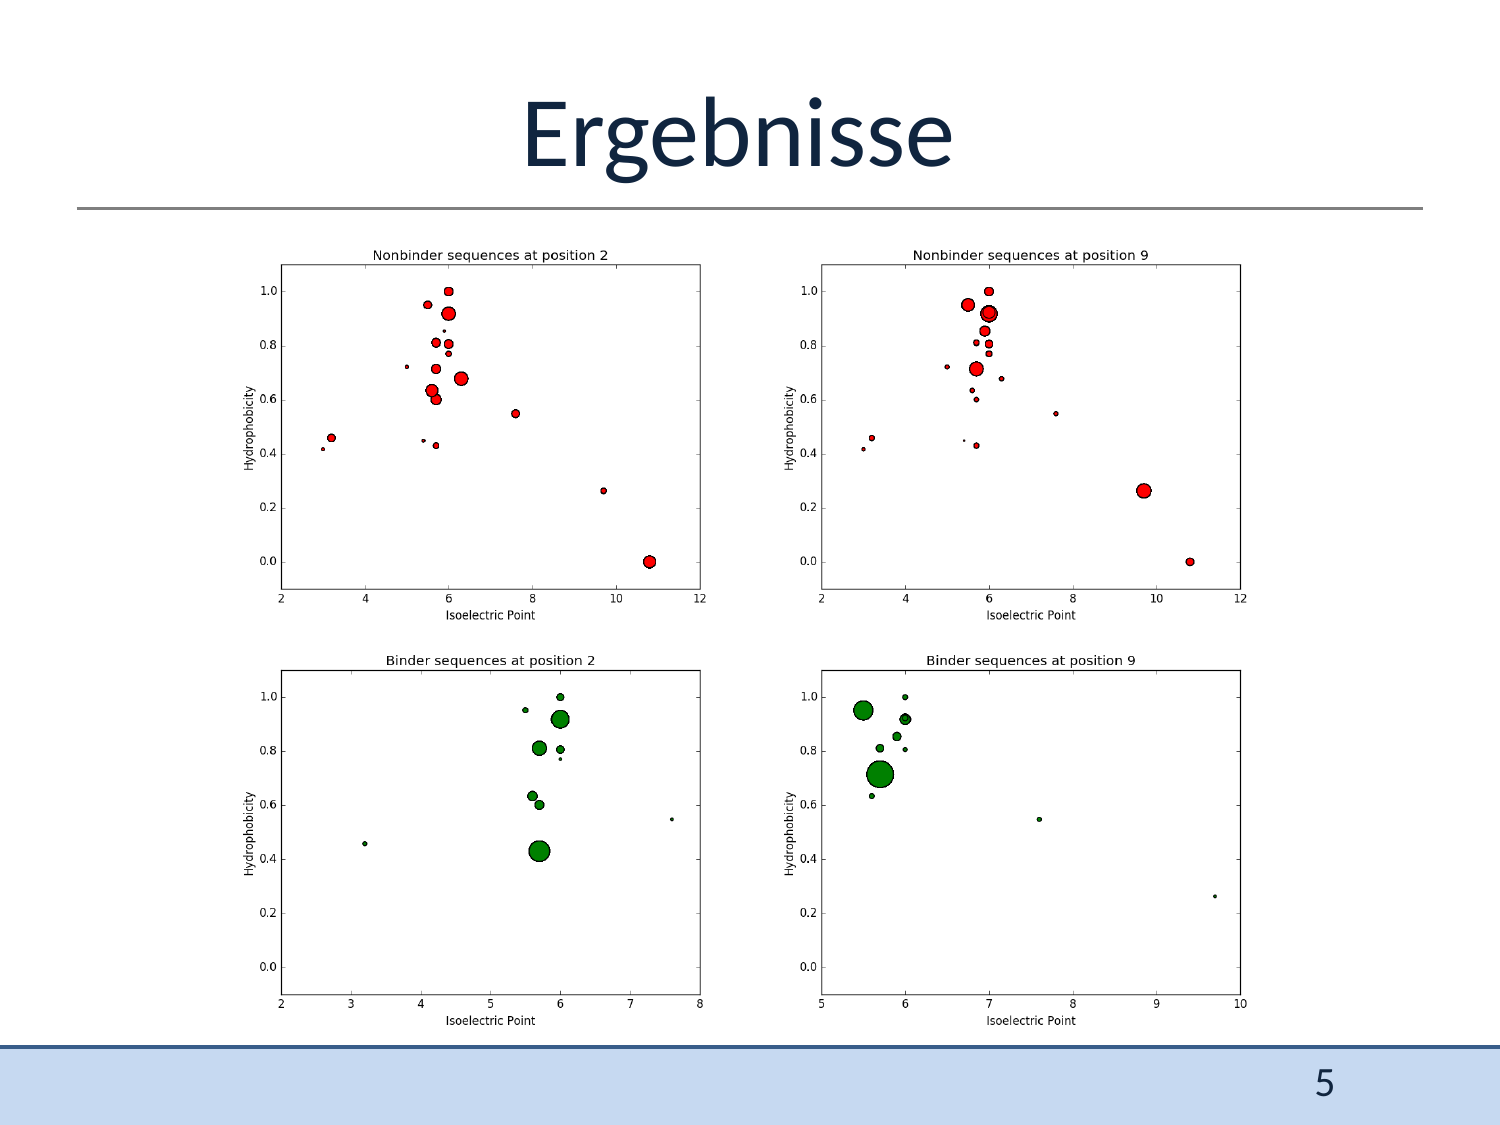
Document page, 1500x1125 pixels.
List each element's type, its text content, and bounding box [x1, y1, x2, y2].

picture [220, 223, 1294, 1034]
title Ergebnisse [76, 45, 1424, 209]
list [139, 366, 1500, 1075]
